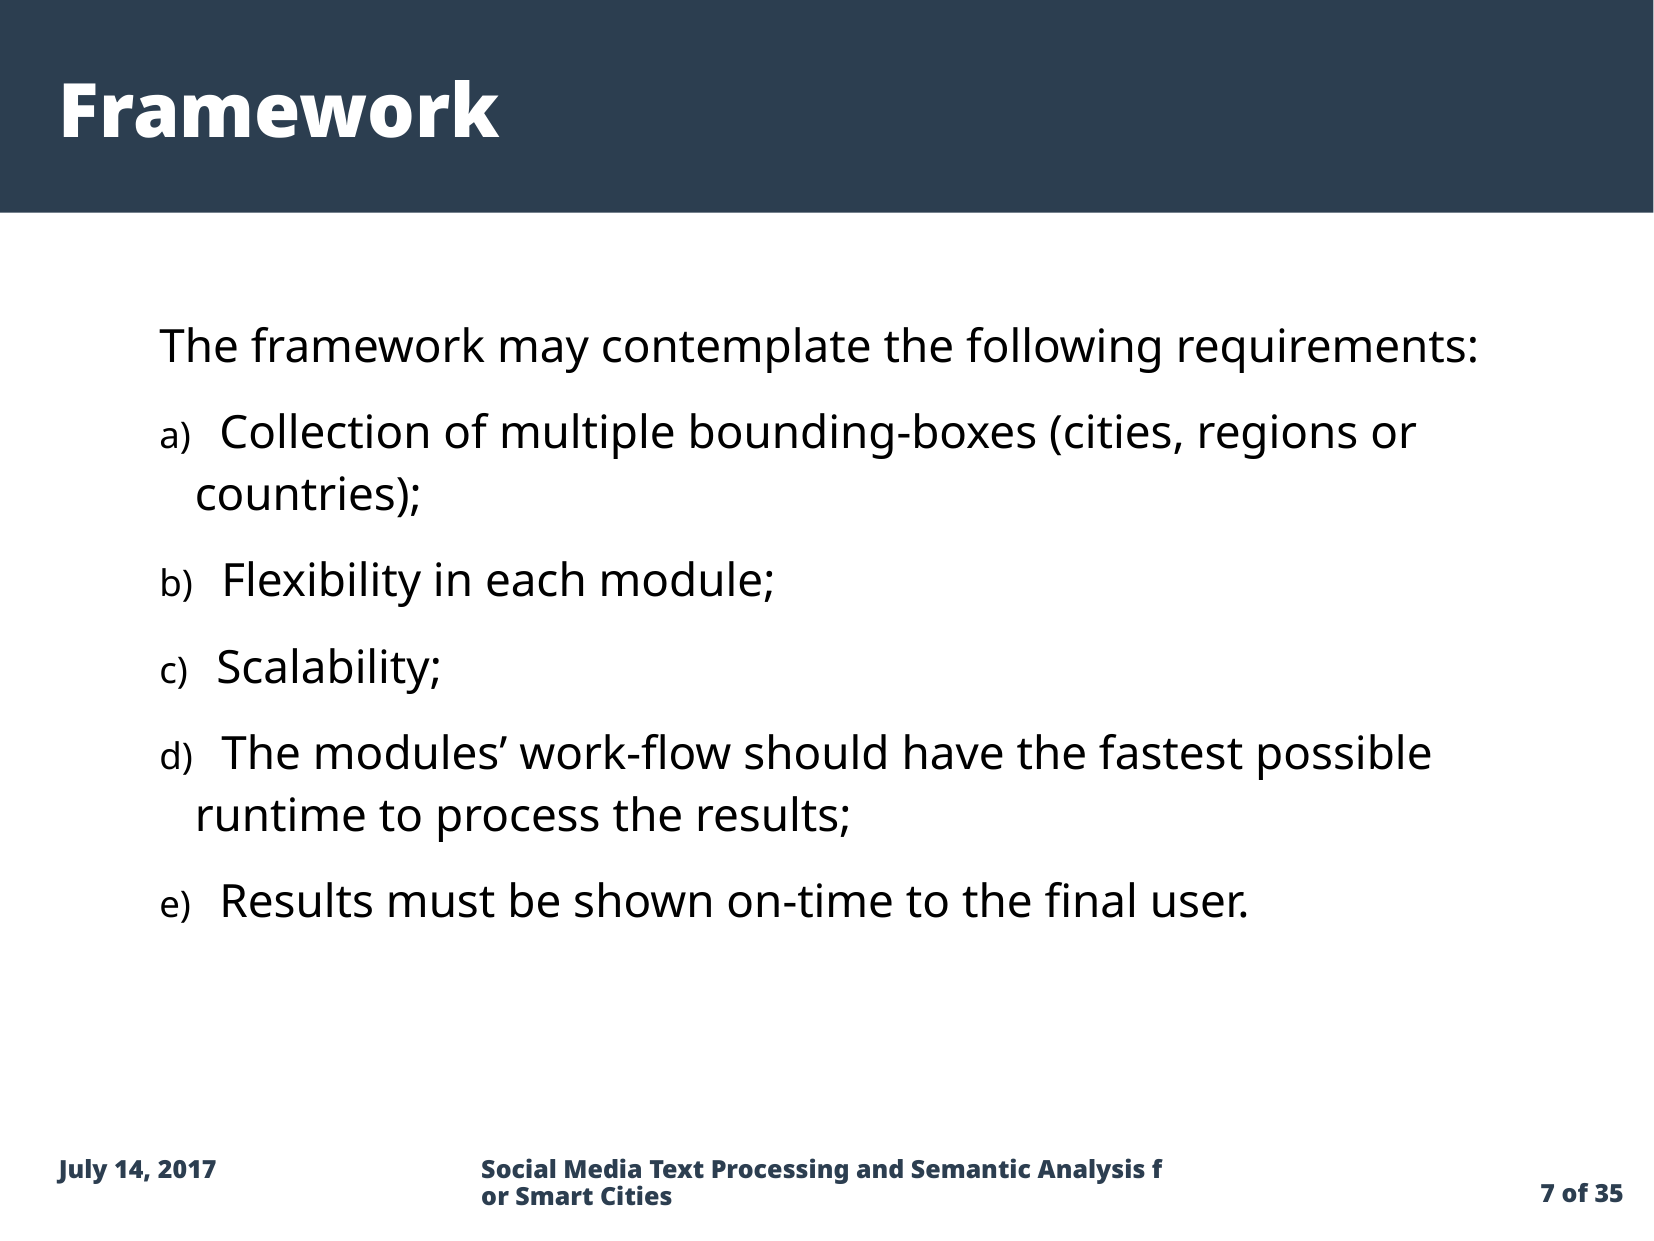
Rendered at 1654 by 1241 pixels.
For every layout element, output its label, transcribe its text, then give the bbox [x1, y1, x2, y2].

title Framework [59, 29, 1595, 187]
text_box The framework may contemplate the following requirements: Collection of multiple bounding-boxes (cities, regions or countries); Flexibility in each module; Scalability; The modules’ work-flow should have the fastest possible runtime to process the results; Results must be shown on-time to the final user. [70, 312, 1583, 1028]
